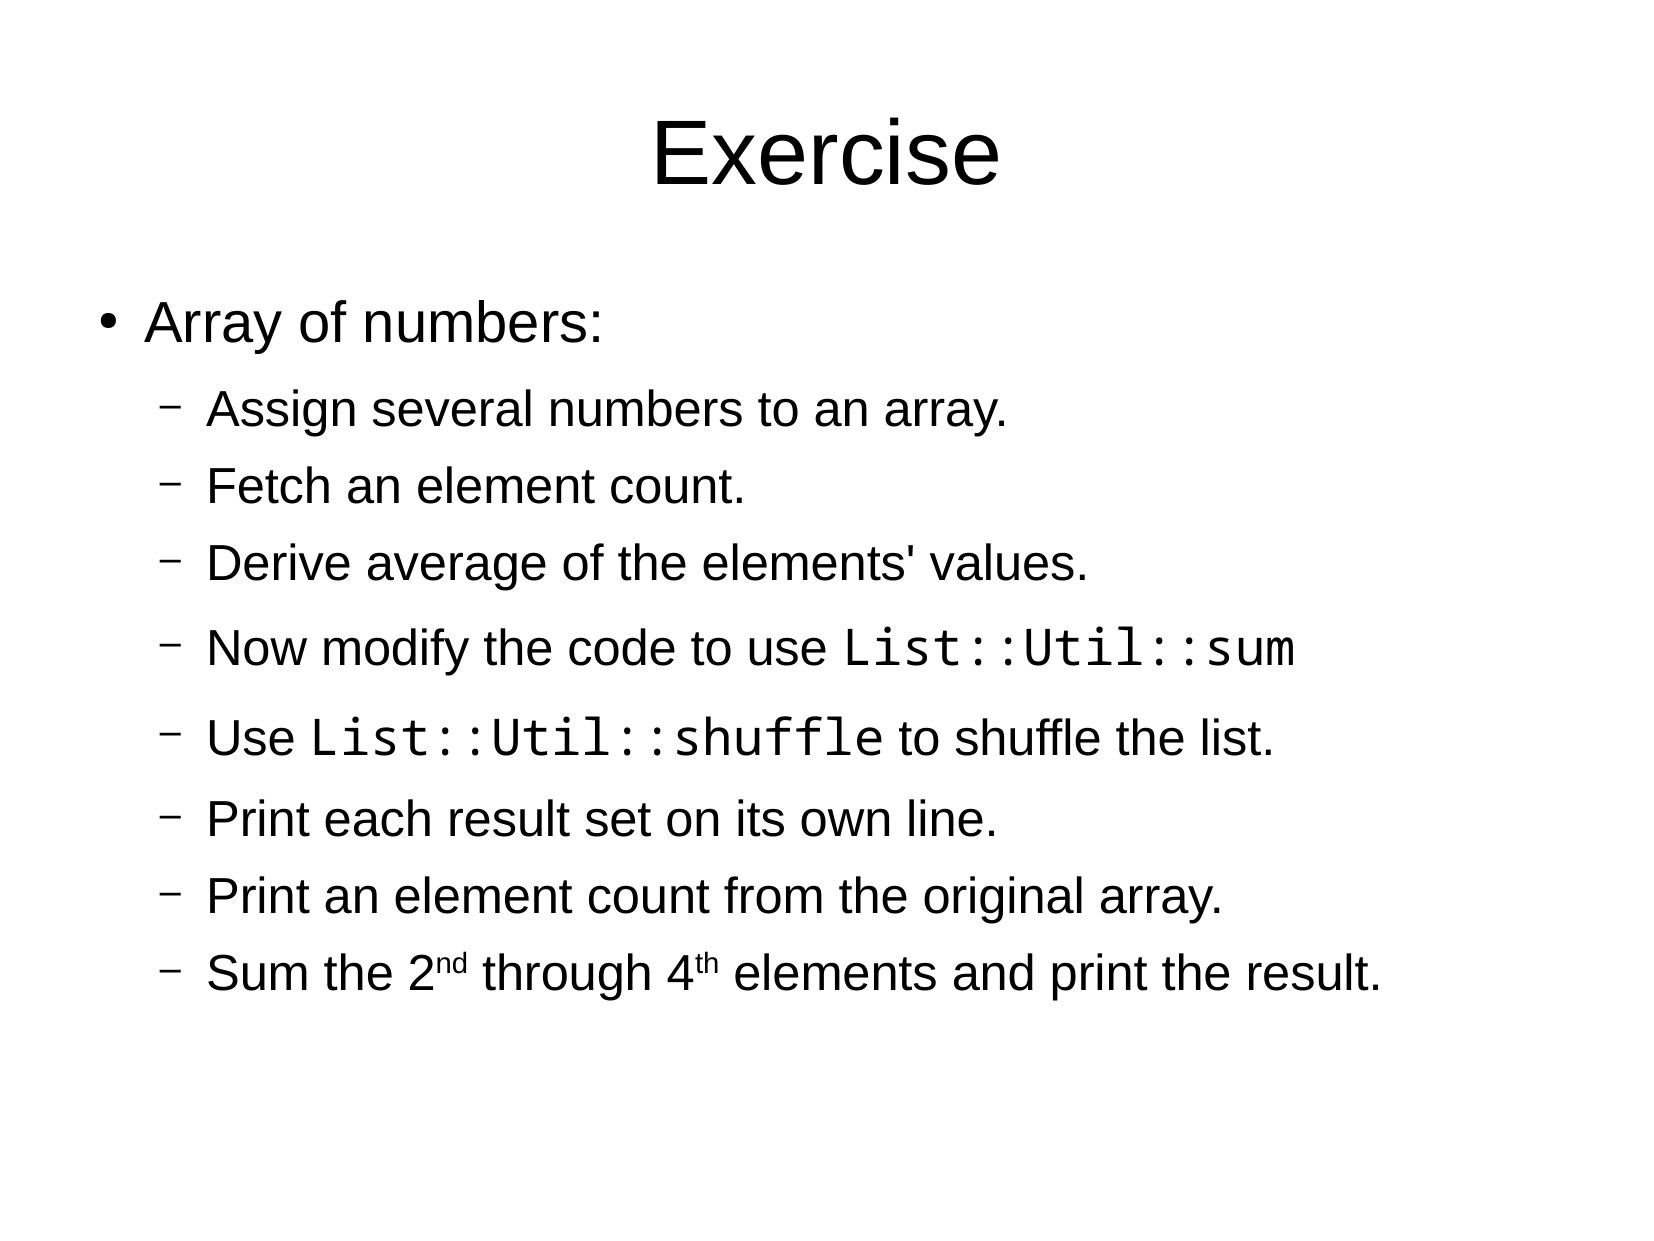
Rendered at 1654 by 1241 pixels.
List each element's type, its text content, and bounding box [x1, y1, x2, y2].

list Array of numbers: Assign several numbers to an array. Fetch an element count. Derive average of the elements' values. Now modify the code to use List::Util::sum Use List::Util::shuffle to shuffle the list. Print each result set on its own line. Print an element count from the original array. Sum the 2nd through 4th elements and print the result. [82, 290, 1571, 1010]
title Exercise [82, 49, 1571, 257]
